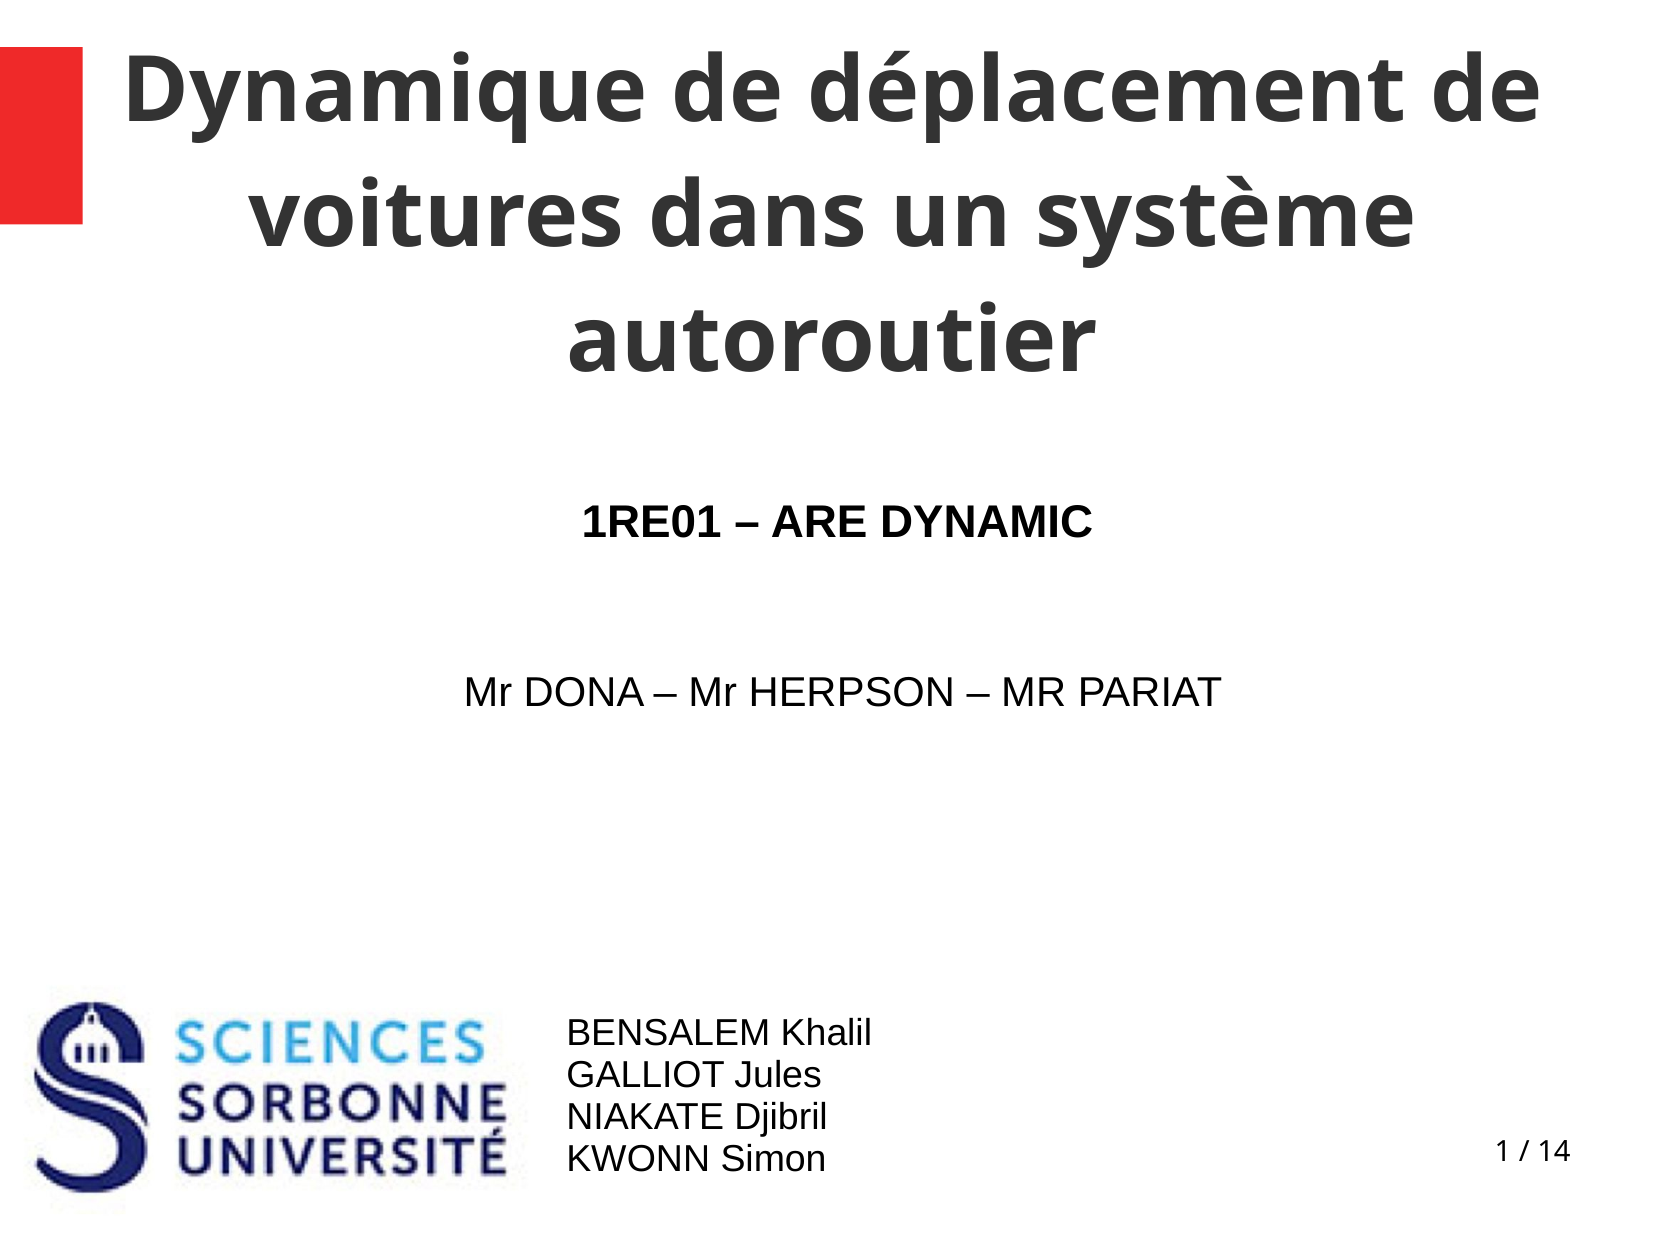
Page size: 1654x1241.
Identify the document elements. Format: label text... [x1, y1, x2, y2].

text_box Mr DONA – Mr HERPSON – MR PARIAT [448, 661, 1238, 723]
title Dynamique de déplacement de voitures dans un système autoroutier [106, 23, 1560, 399]
text_box BENSALEM Khalil GALLIOT Jules NIAKATE Djibril KWONN Simon [551, 1003, 898, 1187]
text_box 1RE01 – ARE DYNAMIC [566, 489, 1109, 556]
picture [0, 962, 565, 1241]
